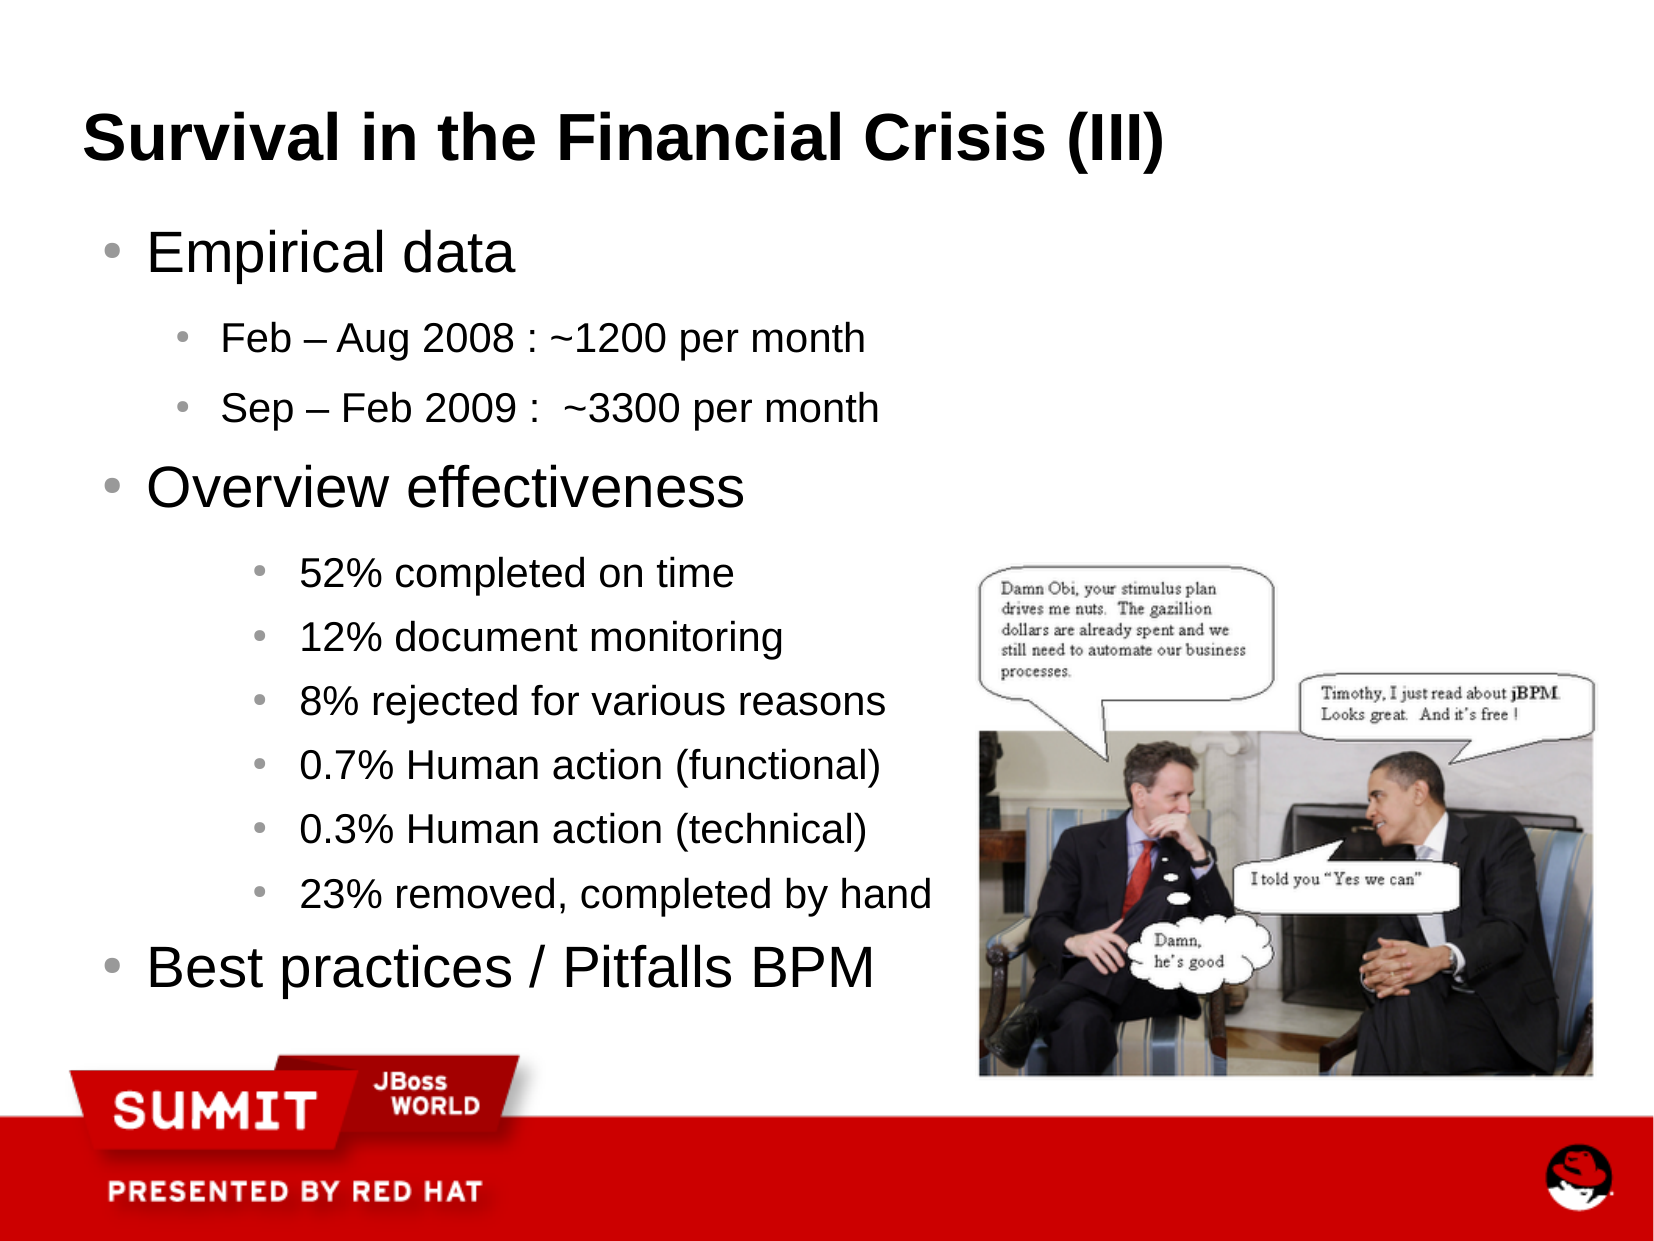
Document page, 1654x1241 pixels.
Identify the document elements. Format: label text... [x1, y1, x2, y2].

title Survival in the Financial Crisis (III) [82, 43, 1571, 231]
list Empirical data Feb – Aug 2008 : ~1200 per month Sep – Feb 2009 : ~3300 per month Overview effectiveness 52% completed on time 12% document monitoring 8% rejected for various reasons 0.7% Human action (functional) 0.3% Human action (technical) 23% removed, completed by hand Best practices / Pitfalls BPM [86, 185, 1576, 1076]
picture [0, 562, 1654, 1241]
